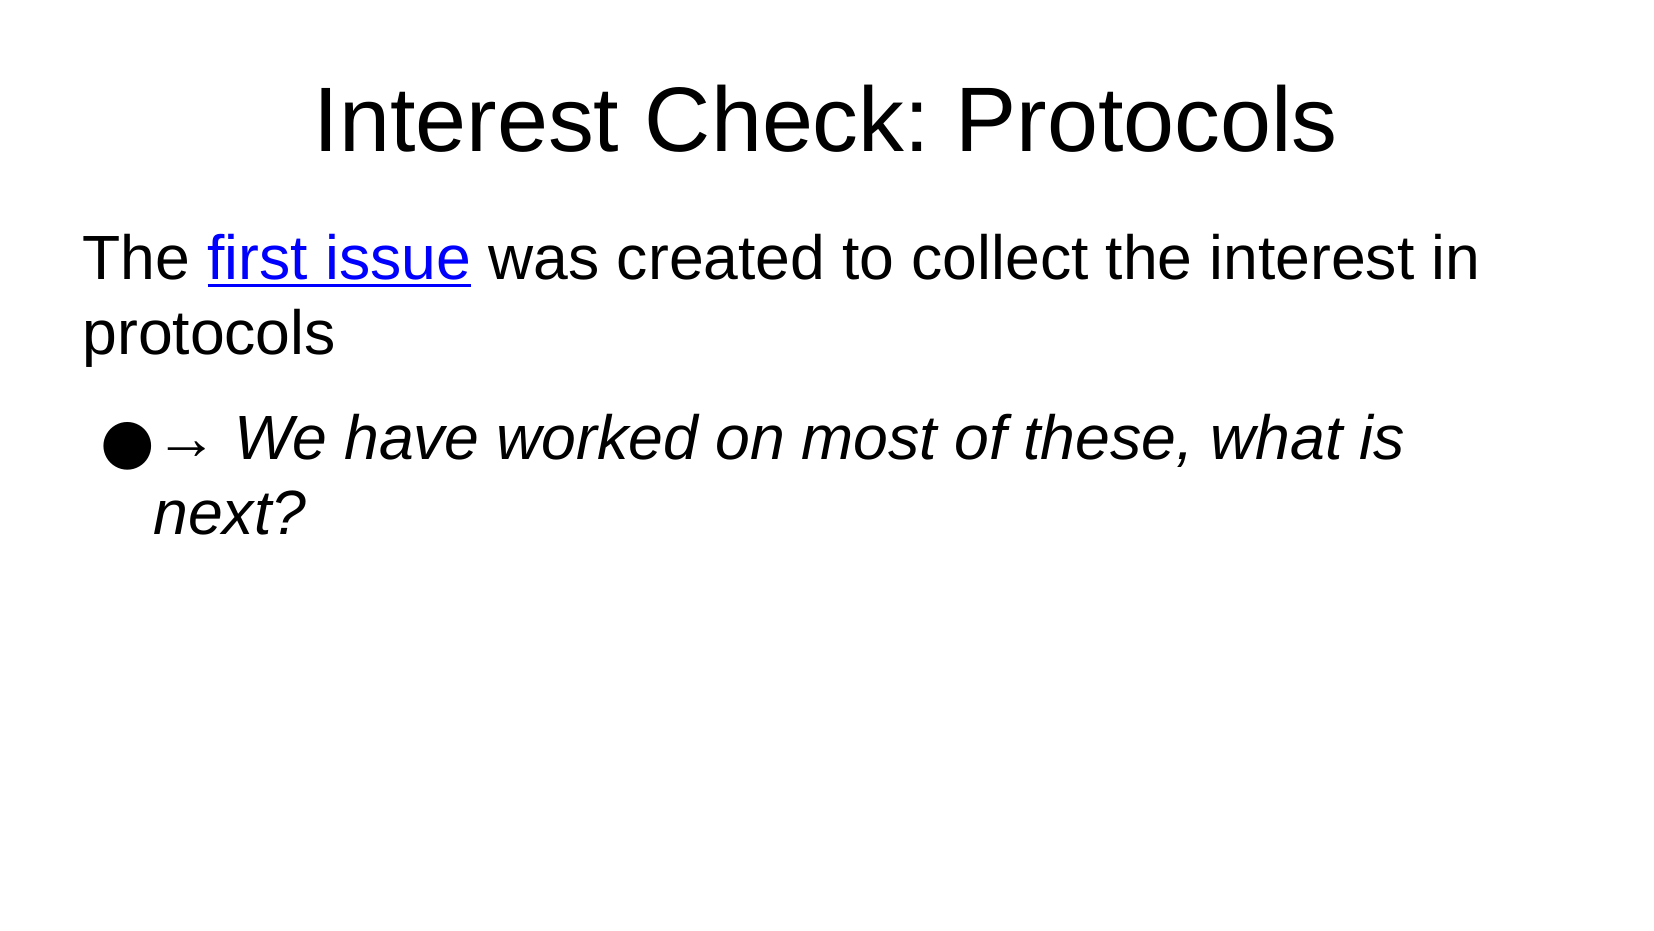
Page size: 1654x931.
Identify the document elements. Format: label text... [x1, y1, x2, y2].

text_box The first issue was created to collect the interest in protocols → We have worked on most of these, what is next? [82, 217, 1571, 757]
text_box Interest Check: Protocols [82, 37, 1571, 193]
